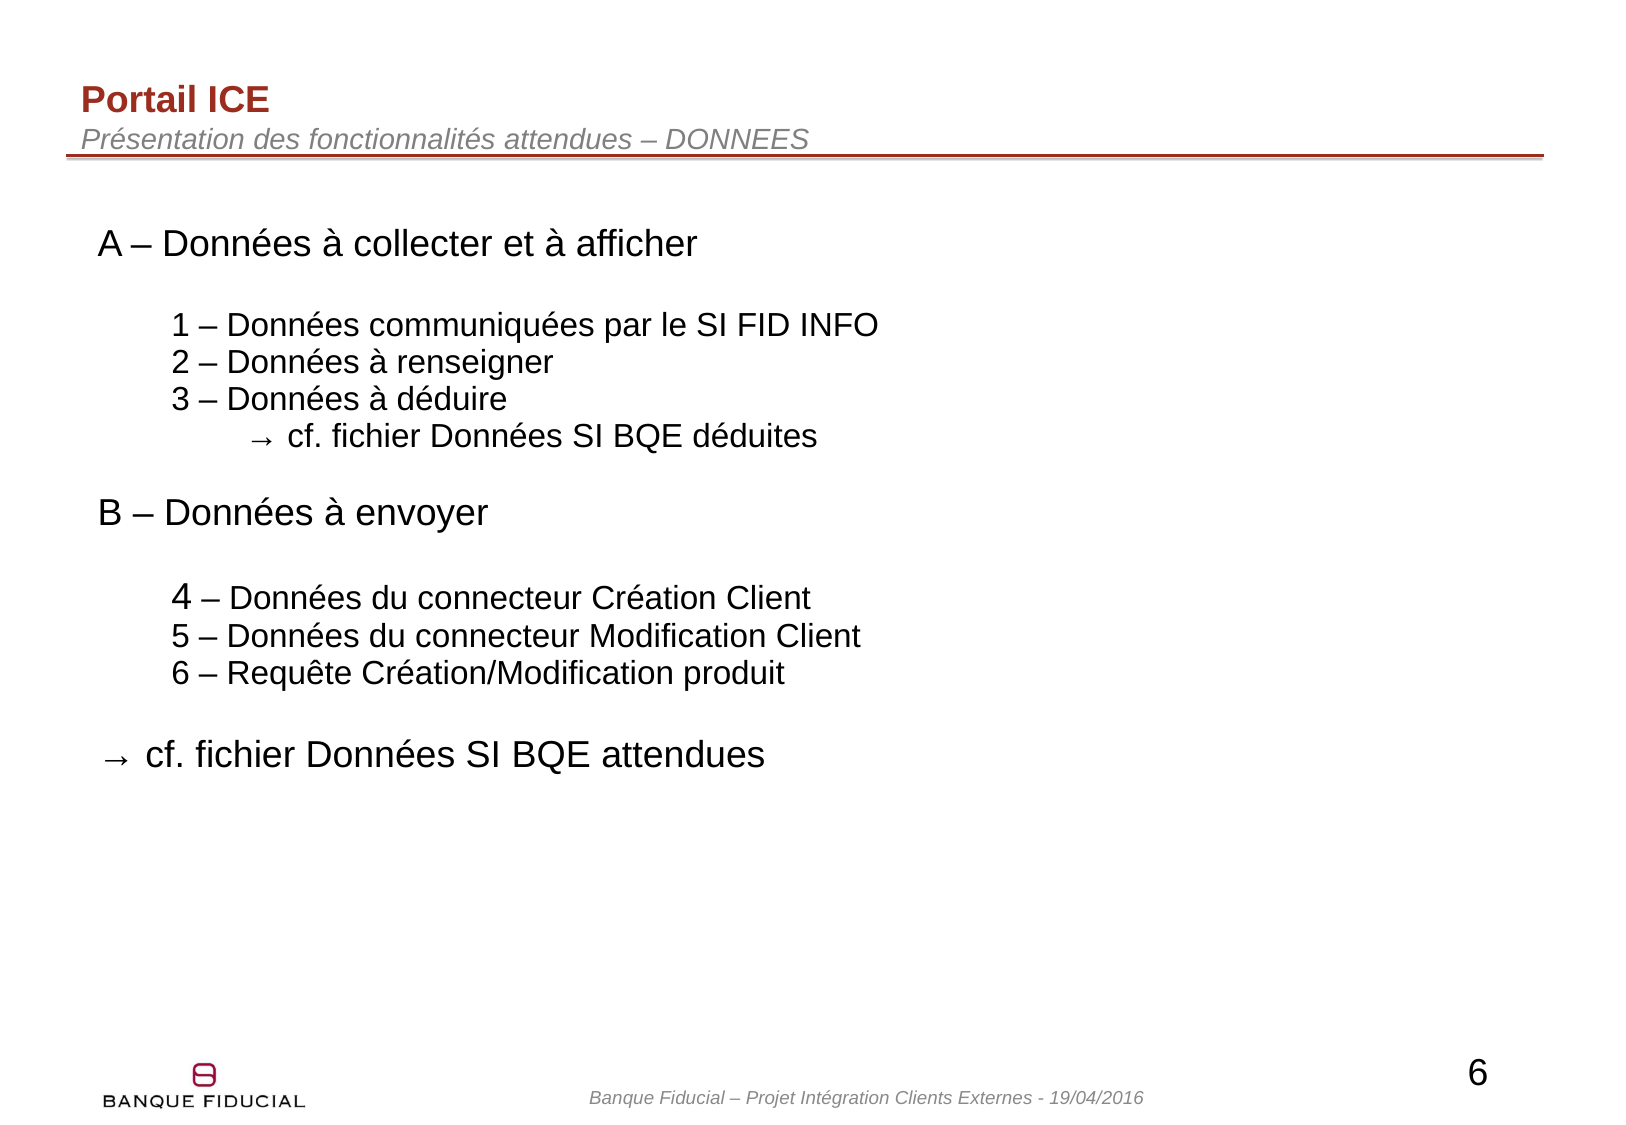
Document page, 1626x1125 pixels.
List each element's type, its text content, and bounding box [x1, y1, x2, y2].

title Portail ICE Présentation des fonctionnalités attendues – DONNEES [65, 98, 1544, 163]
text_box A – Données à collecter et à afficher 1 – Données communiquées par le SI FID INFO 2 – Données à renseigner 3 – Données à déduire → cf. fichier Données SI BQE déduites B – Données à envoyer 4 – Données du connecteur Création Client 5 – Données du connecteur Modification Client 6 – Requête Création/Modification produit → cf. fichier Données SI BQE attendues [82, 214, 1406, 783]
picture [101, 1058, 307, 1111]
